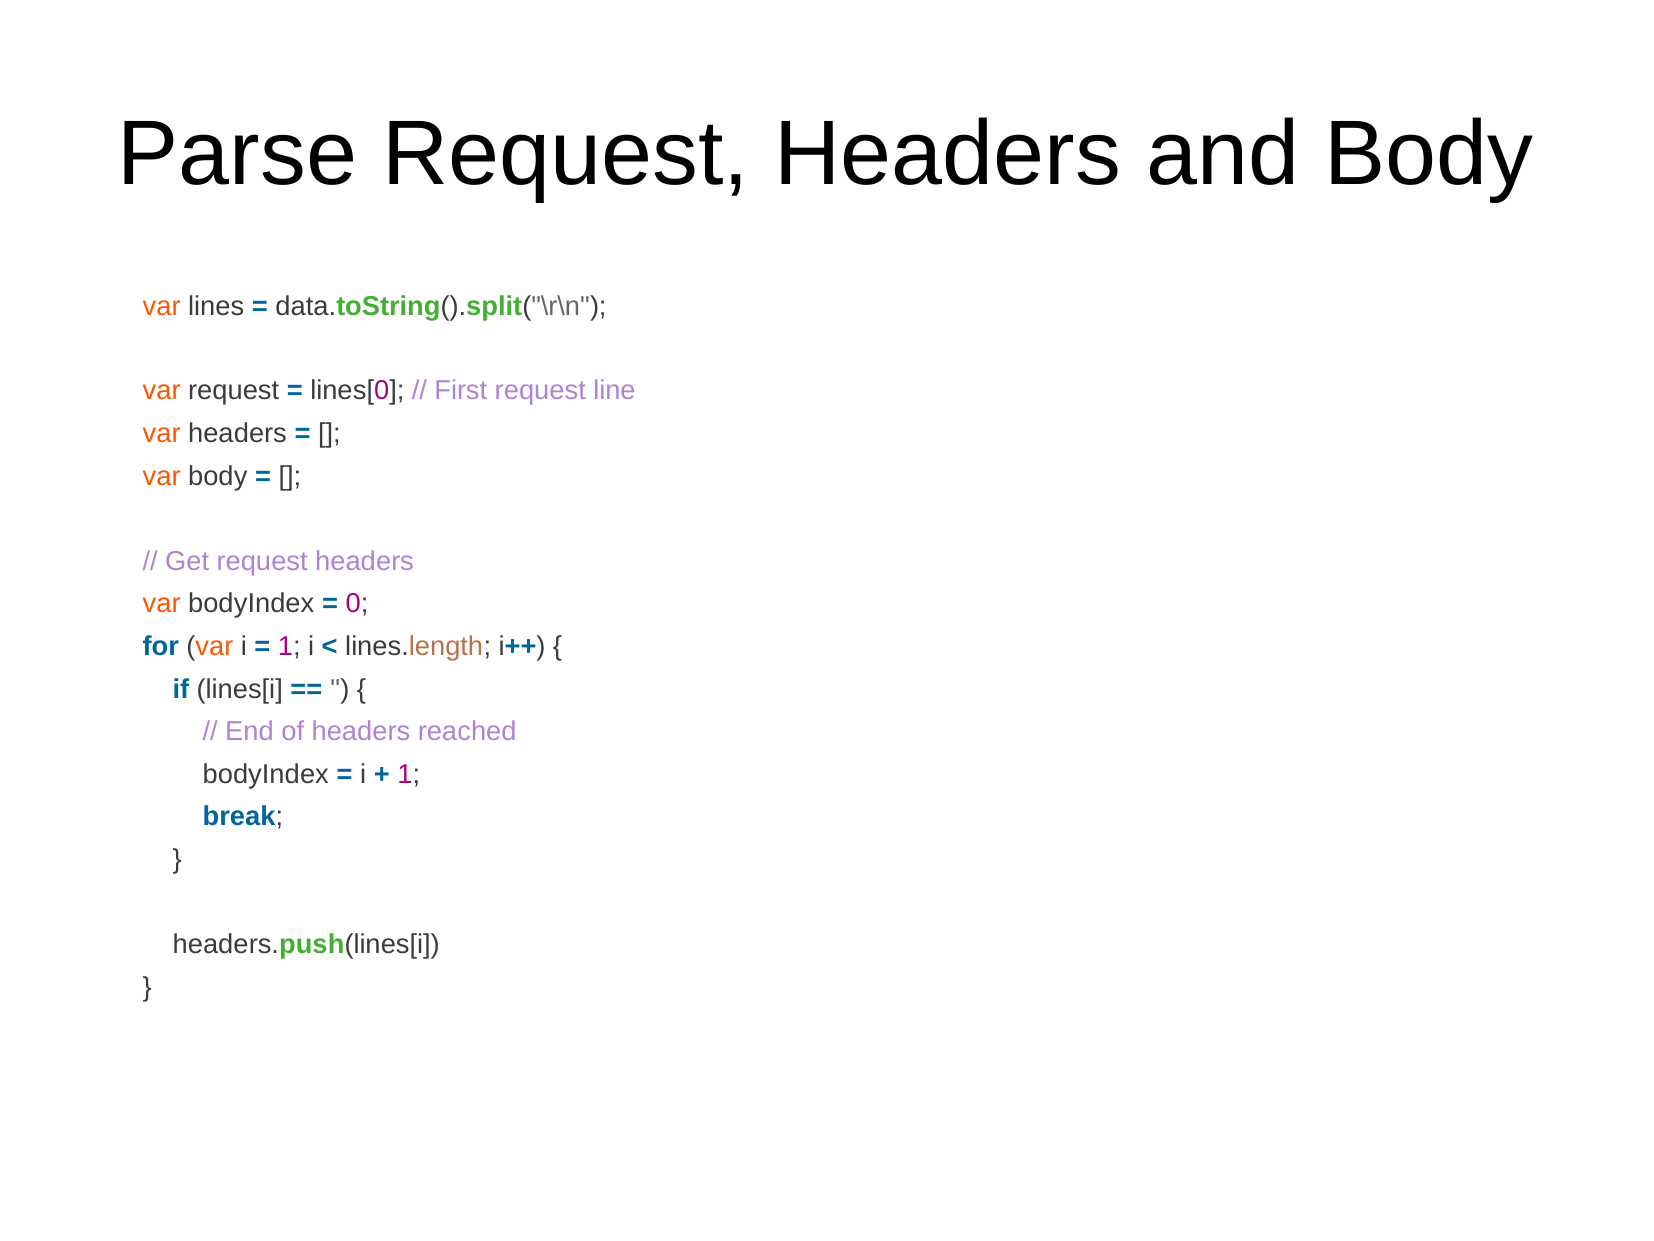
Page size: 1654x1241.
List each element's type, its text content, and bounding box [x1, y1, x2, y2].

title Parse Request, Headers and Body [82, 49, 1571, 257]
list var lines = data.toString().split("\r\n"); var request = lines[0]; // First request line var headers = []; var body = []; // Get request headers var bodyIndex = 0; for (var i = 1; i < lines.length; i++) { if (lines[i] == '') { // End of headers reached bodyIndex = i + 1; break; } headers.push(lines[i]) } [82, 290, 1571, 1010]
